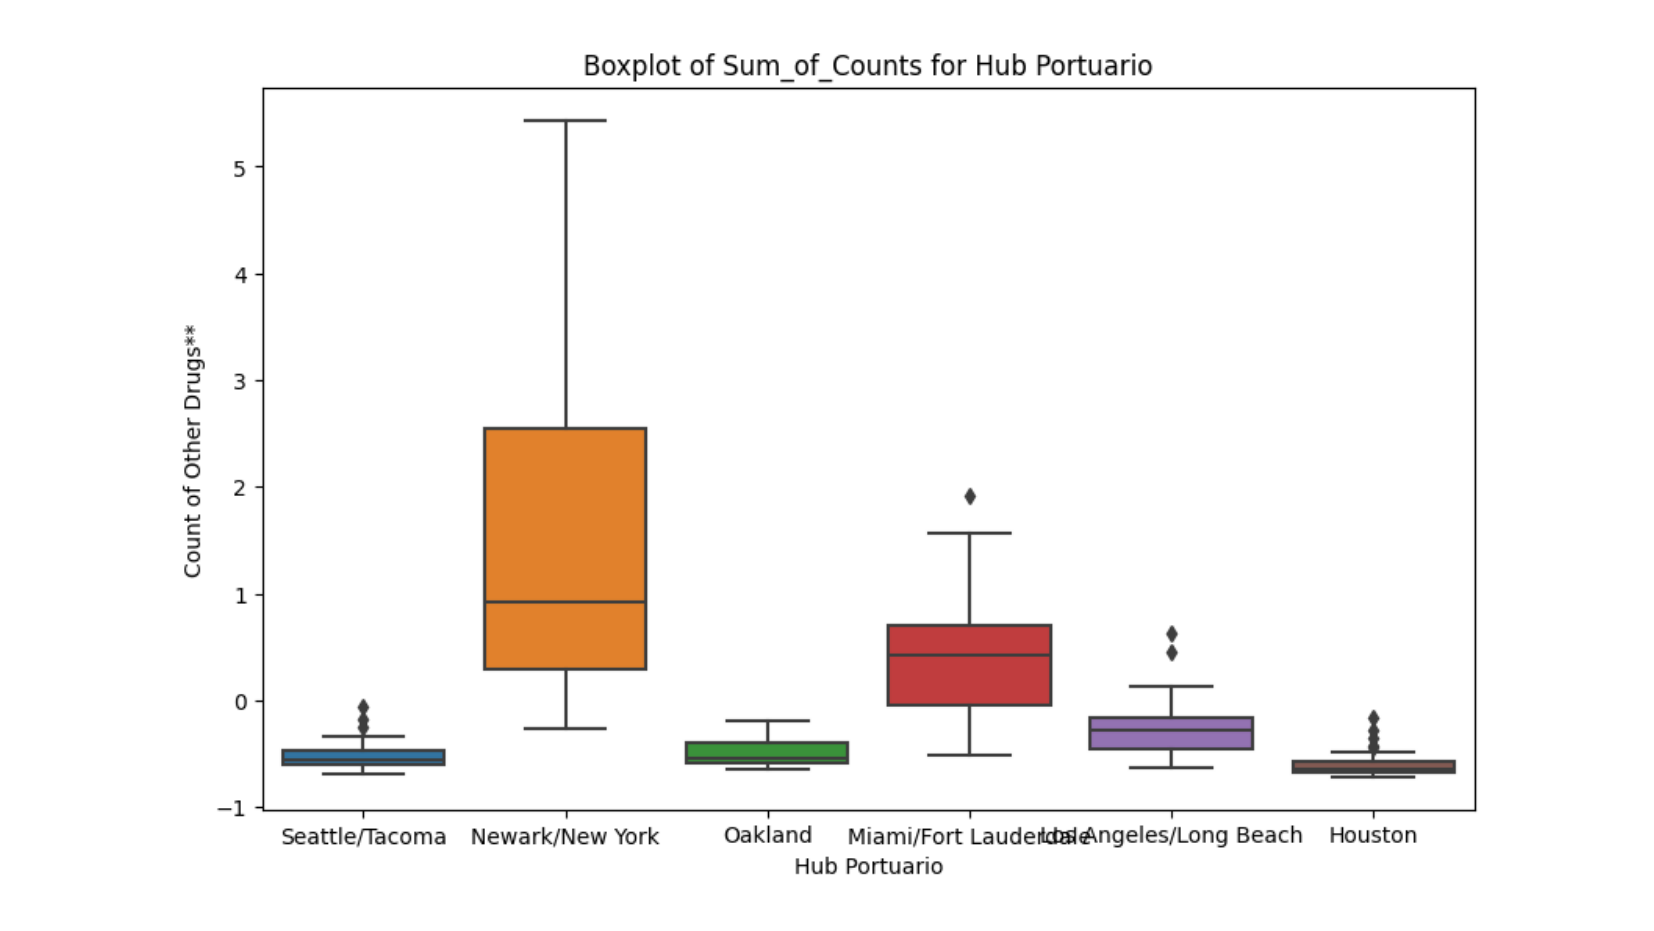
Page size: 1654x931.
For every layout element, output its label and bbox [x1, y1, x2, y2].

picture [169, 38, 1489, 893]
